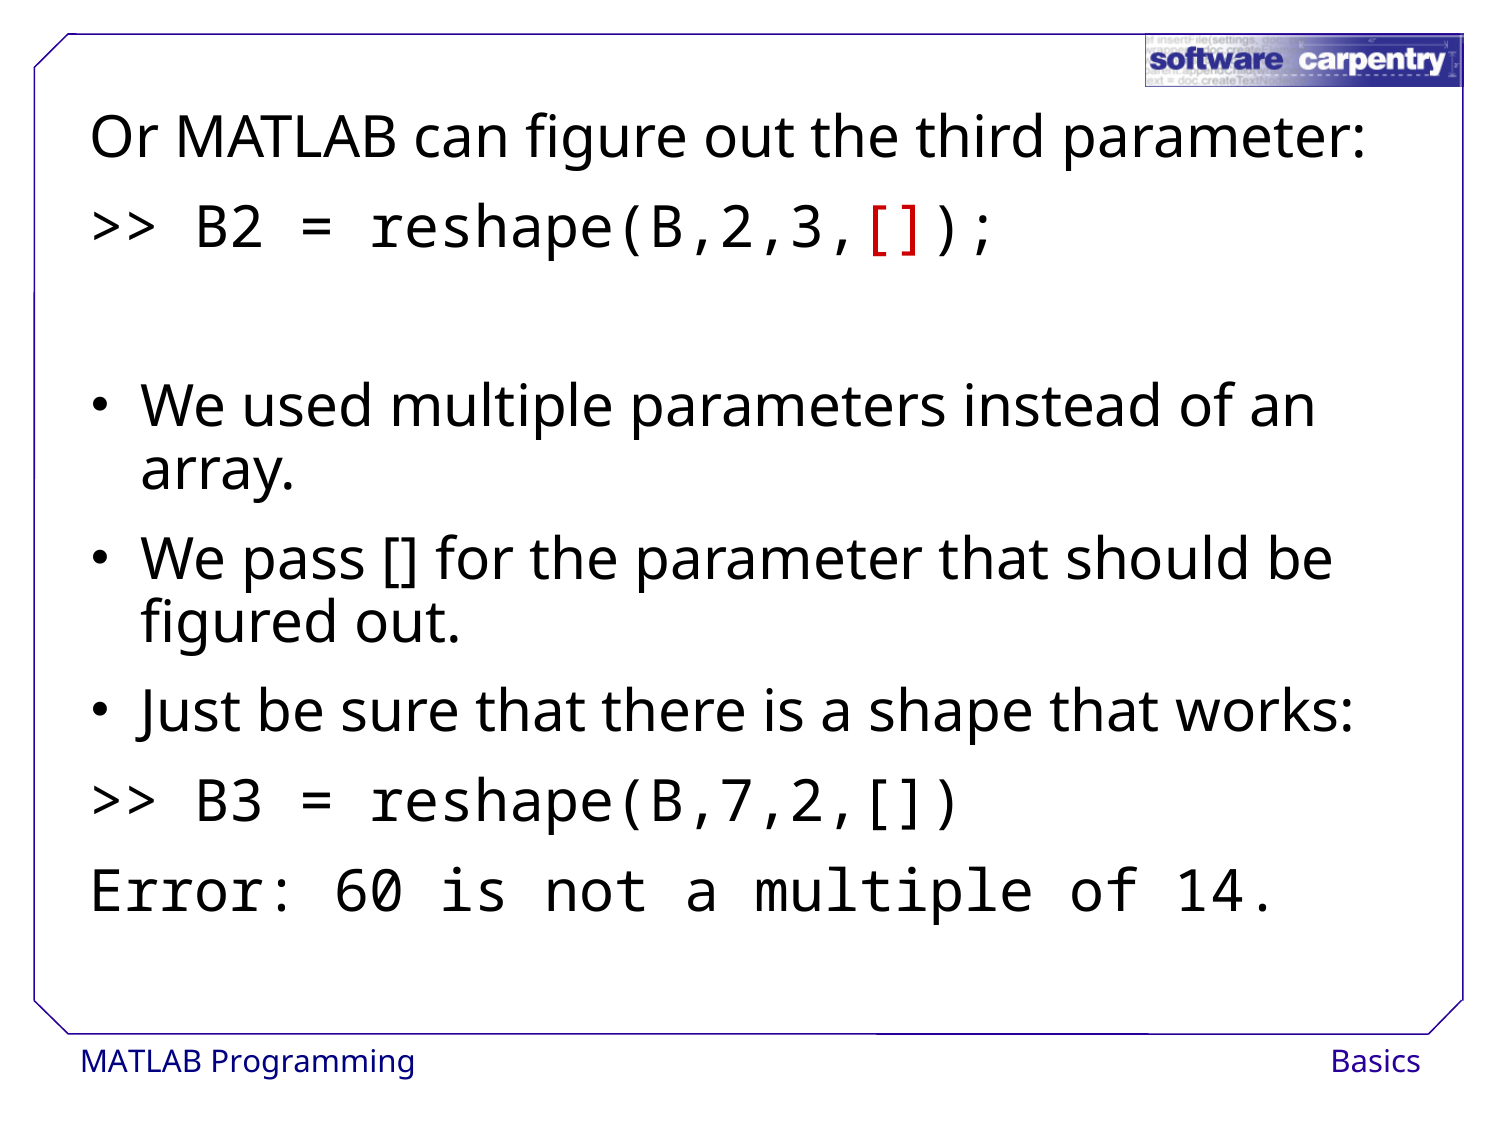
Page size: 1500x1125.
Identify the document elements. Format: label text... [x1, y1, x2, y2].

picture [1145, 33, 1464, 87]
list Or MATLAB can figure out the third parameter: >> B2 = reshape(B,2,3,[]); We used multiple parameters instead of an array. We pass [] for the parameter that should be figured out. Just be sure that there is a shape that works: >> B3 = reshape(B,7,2,[]) Error: 60 is not a multiple of 14. [75, 99, 1426, 1013]
